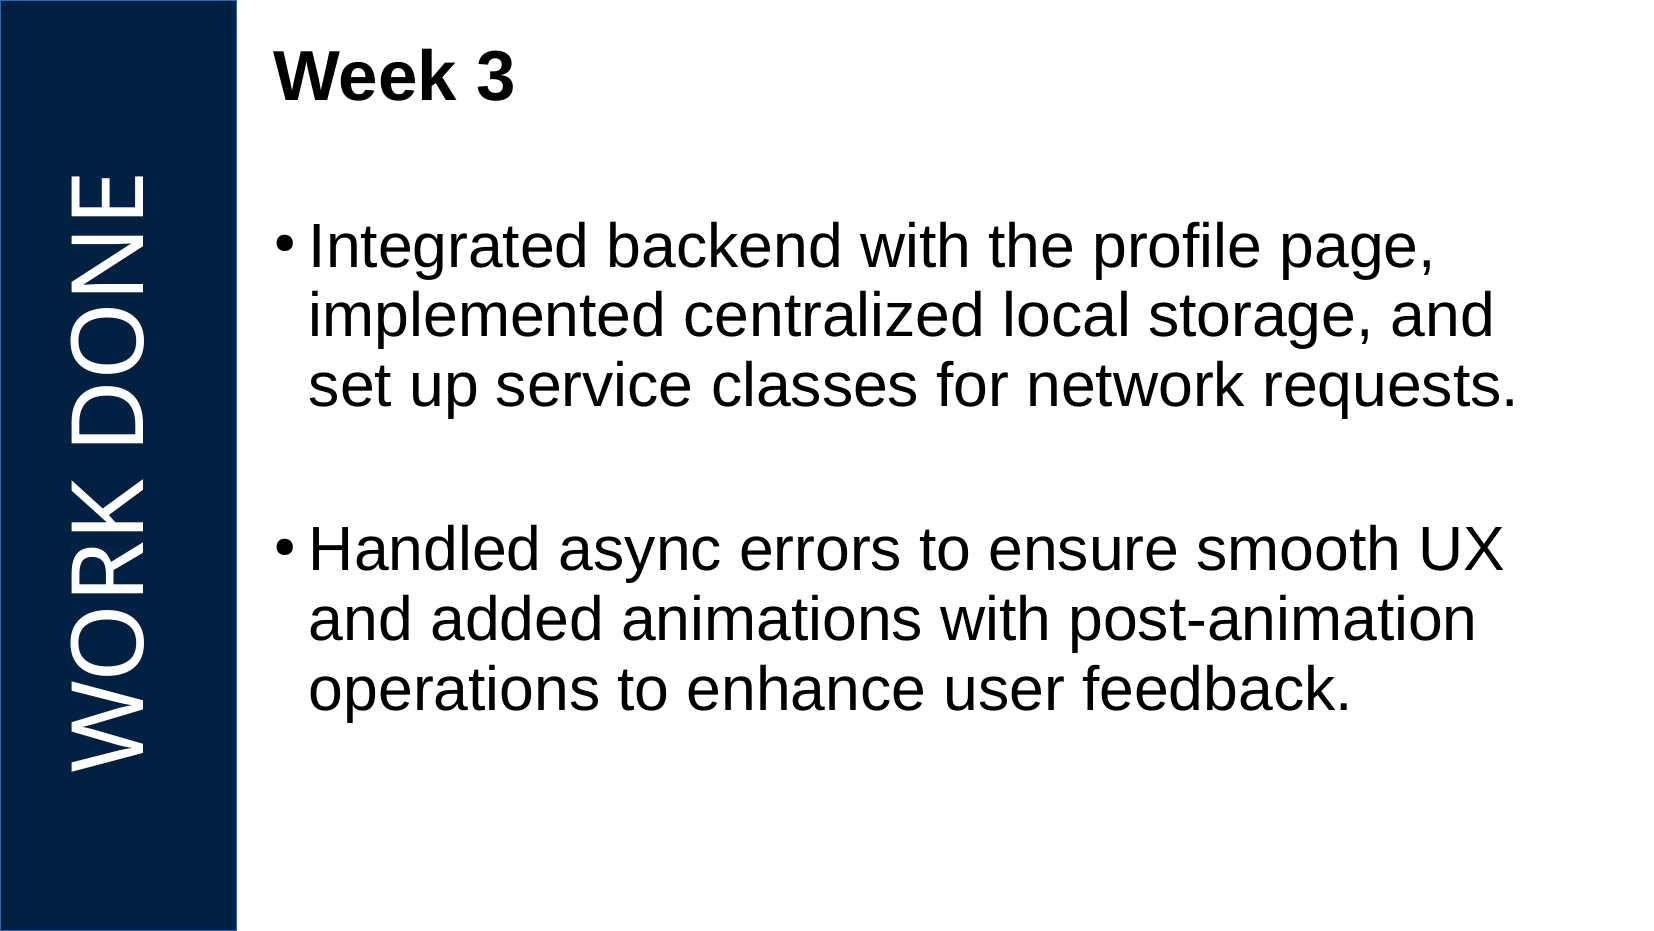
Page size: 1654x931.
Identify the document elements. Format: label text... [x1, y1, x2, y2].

text_box Week 3 Integrated backend with the profile page, implemented centralized local storage, and set up service classes for network requests. Handled async errors to ensure smooth UX and added animations with post-animation operations to enhance user feedback. [258, 29, 1595, 801]
text_box [0, 0, 237, 931]
text_box WORK DONE [29, 29, 223, 916]
